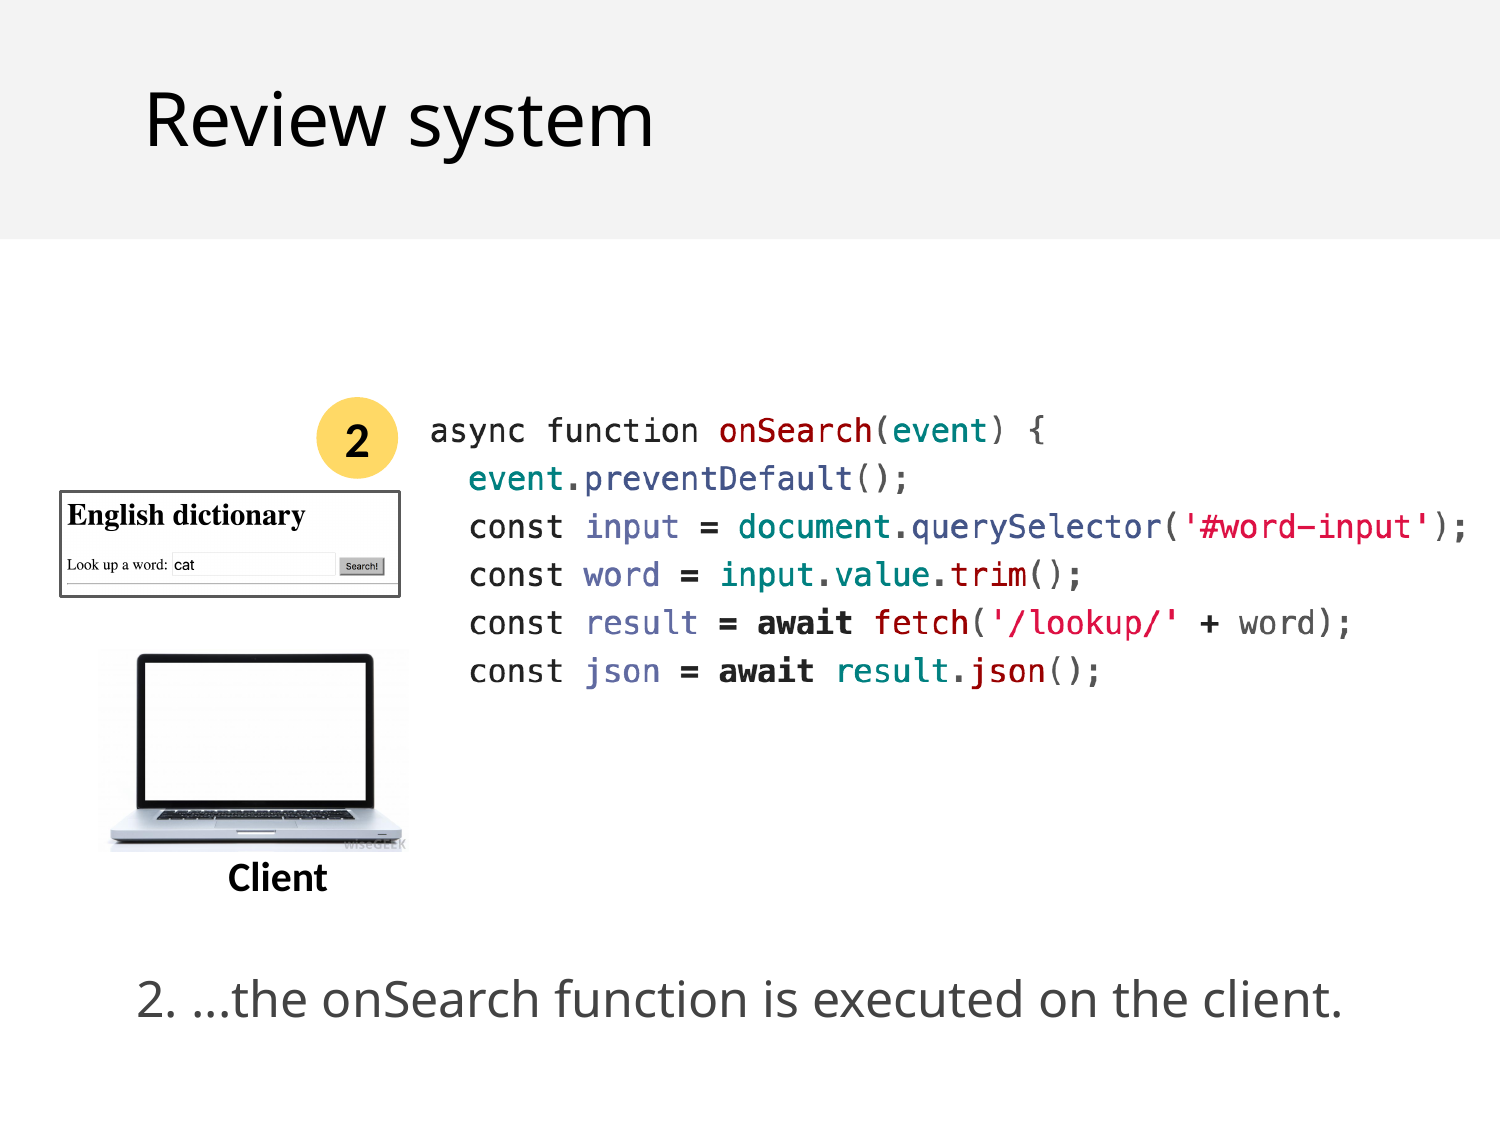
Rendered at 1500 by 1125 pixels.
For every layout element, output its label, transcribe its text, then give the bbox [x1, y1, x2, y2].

list 2. ...the onSearch function is executed on the client. [121, 943, 1442, 1104]
picture [61, 493, 399, 596]
text_box 2 [316, 397, 399, 479]
title Review system [128, 56, 1372, 183]
picture [421, 411, 1481, 714]
picture [98, 649, 409, 852]
text_box Client [155, 818, 401, 932]
